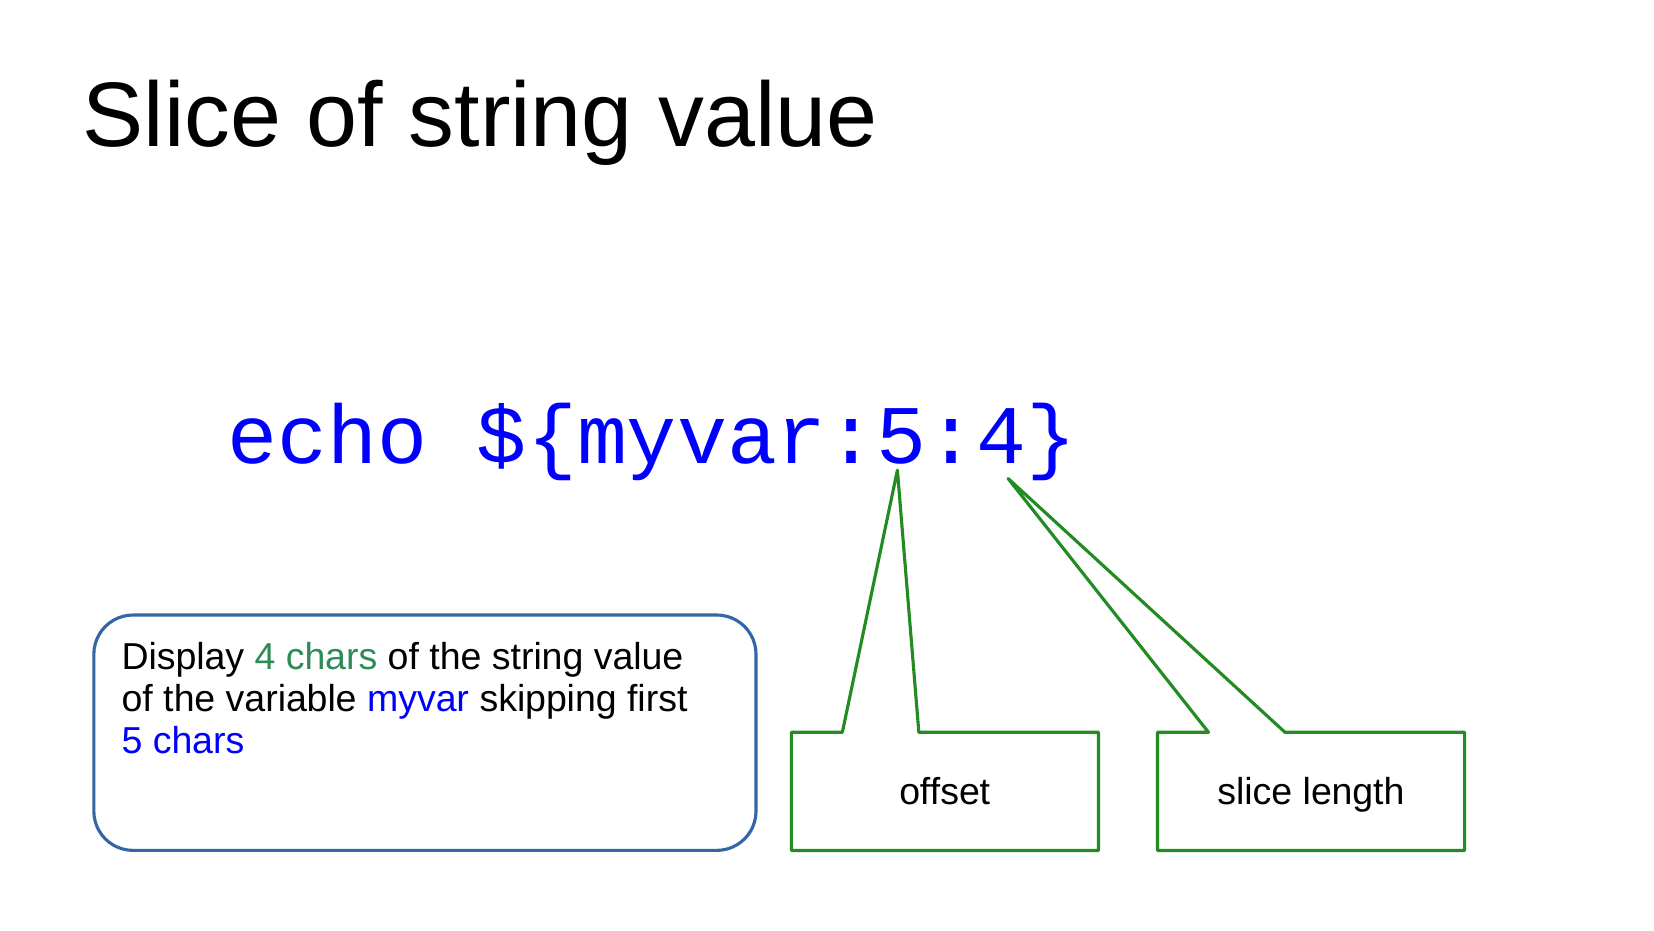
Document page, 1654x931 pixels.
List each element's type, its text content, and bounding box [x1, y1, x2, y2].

title Slice of string value [82, 37, 1571, 193]
text_box offset [791, 470, 1099, 851]
text_box slice length [1008, 478, 1465, 851]
text_box Display 4 chars of the string value of the variable myvar skipping first 5 chars [93, 615, 757, 851]
text_box echo ${myvar:5:4} [212, 387, 1560, 591]
